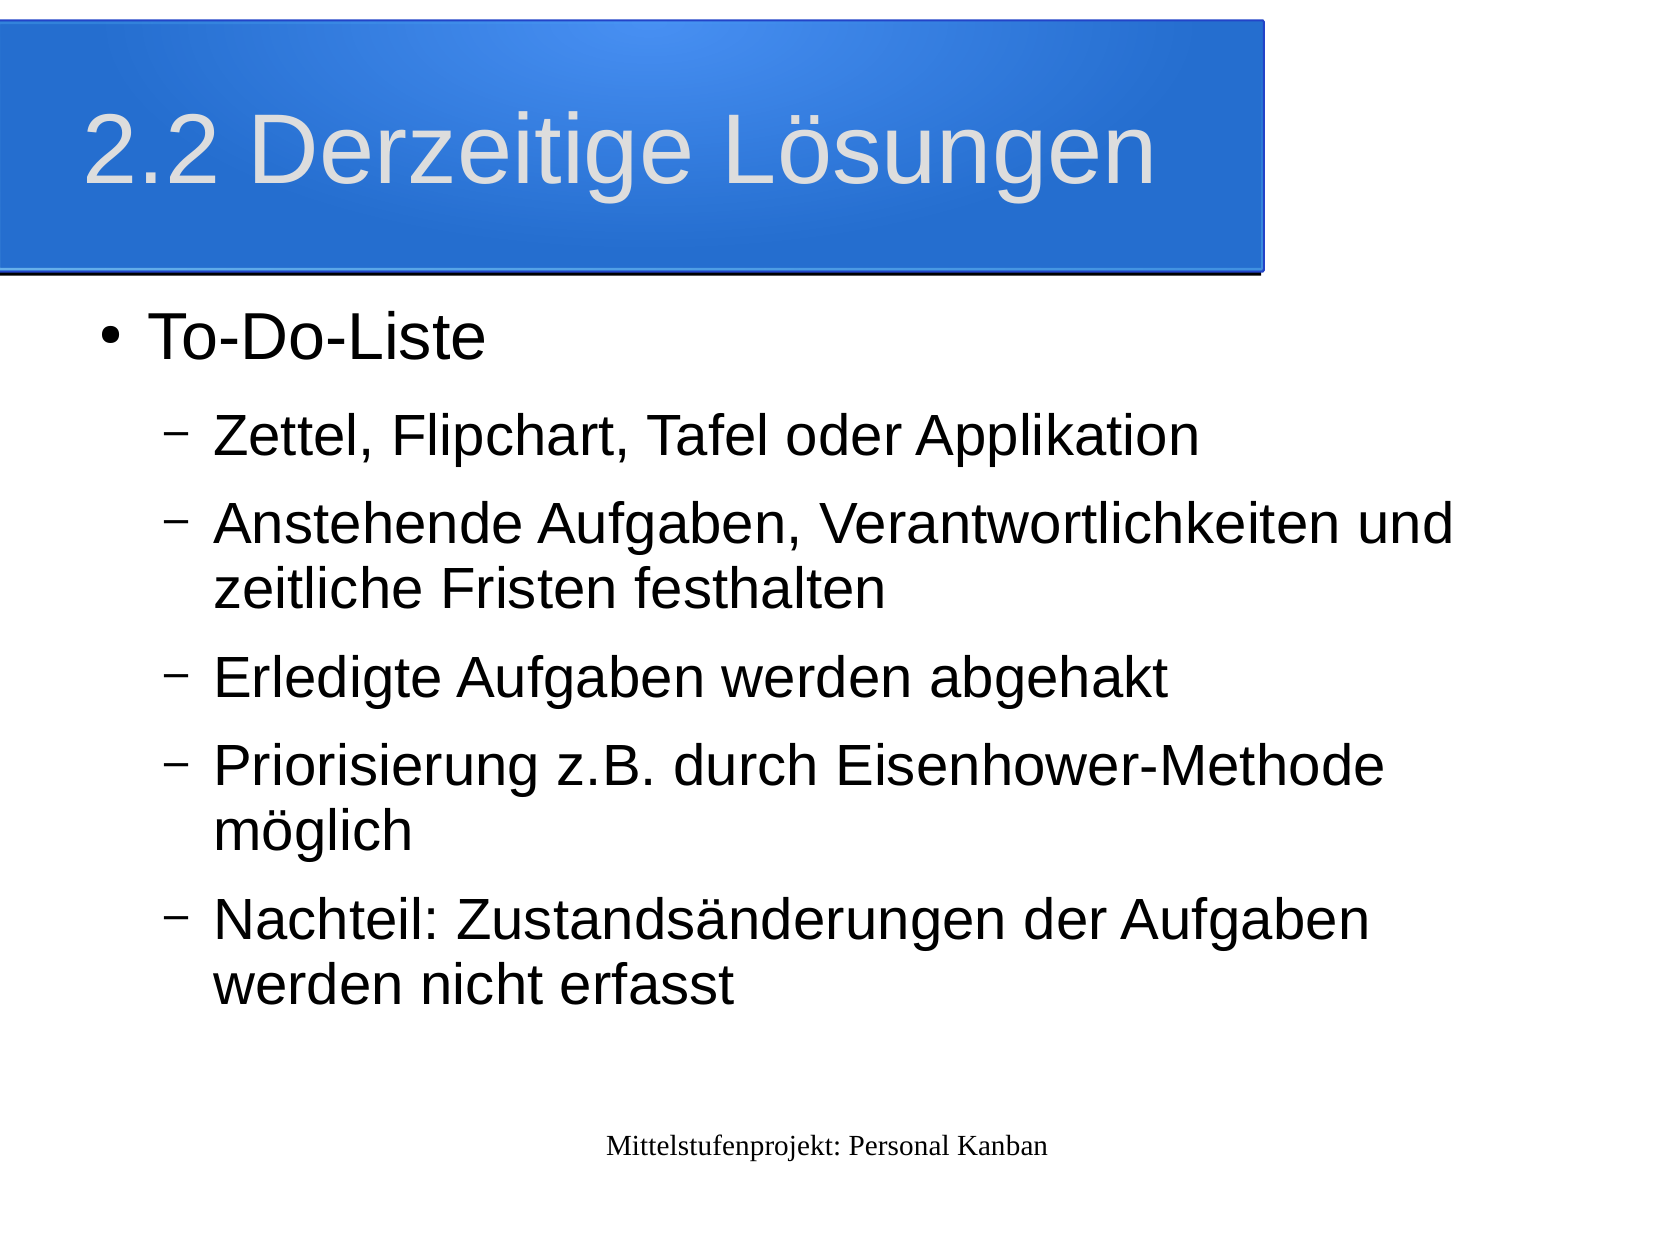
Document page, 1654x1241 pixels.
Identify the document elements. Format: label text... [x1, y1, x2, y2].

list To-Do-Liste Zettel, Flipchart, Tafel oder Applikation Anstehende Aufgaben, Verantwortlichkeiten und zeitliche Fristen festhalten Erledigte Aufgaben werden abgehakt Priorisierung z.B. durch Eisenhower-Methode möglich Nachteil: Zustandsänderungen der Aufgaben werden nicht erfasst [82, 299, 1571, 1019]
title 2.2 Derzeitige Lösungen [82, 47, 1235, 252]
